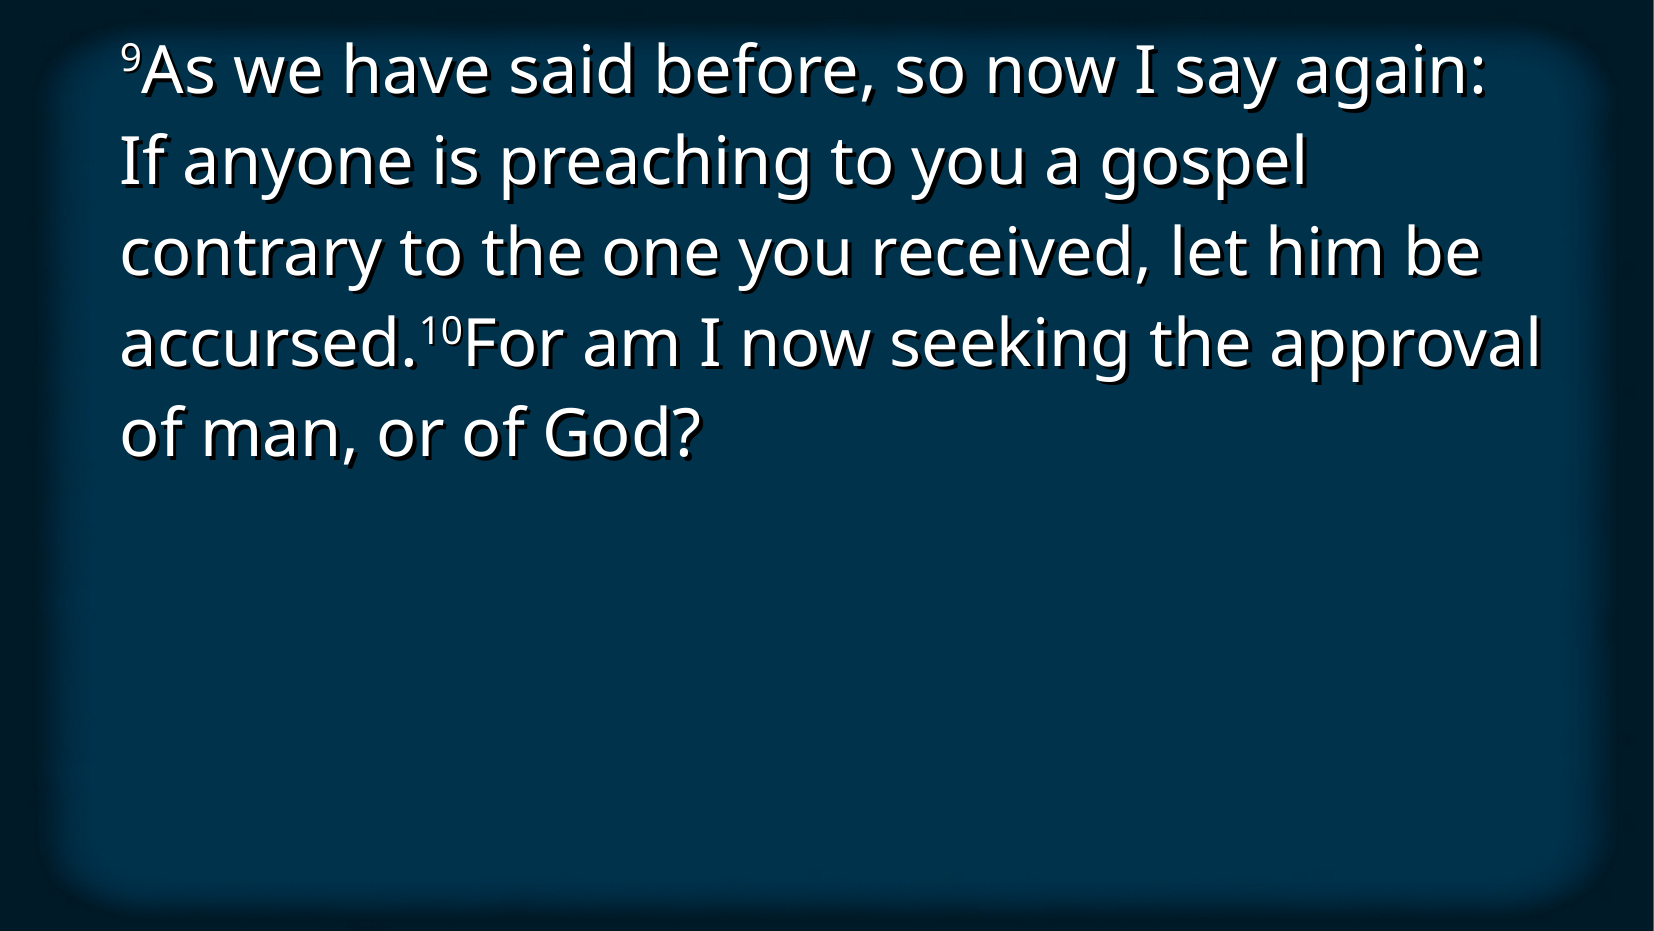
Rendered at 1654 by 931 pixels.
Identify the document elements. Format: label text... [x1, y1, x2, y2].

picture [0, 0, 1654, 931]
text_box 9As we have said before, so now I say again: If anyone is preaching to you a gospel contrary to the one you received, let him be accursed.10For am I now seeking the approval of man, or of God? [105, 15, 1561, 474]
